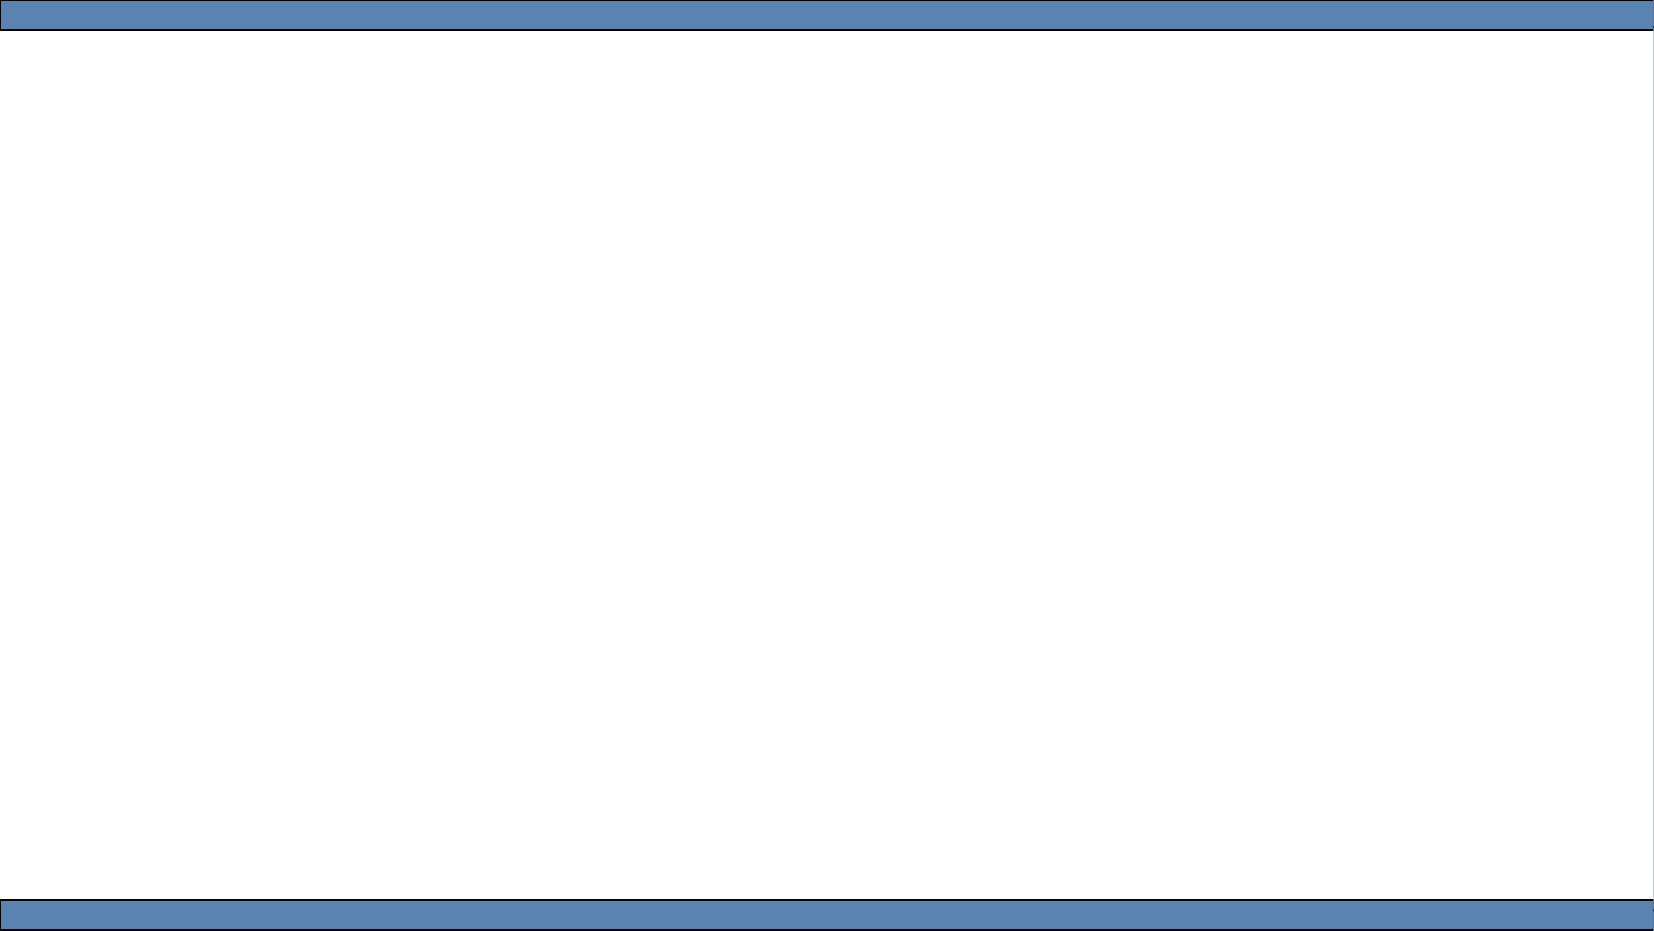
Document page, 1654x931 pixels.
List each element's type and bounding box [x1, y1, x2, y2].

picture [0, 31, 1654, 900]
text_box [0, 0, 1654, 31]
text_box [0, 900, 1654, 931]
